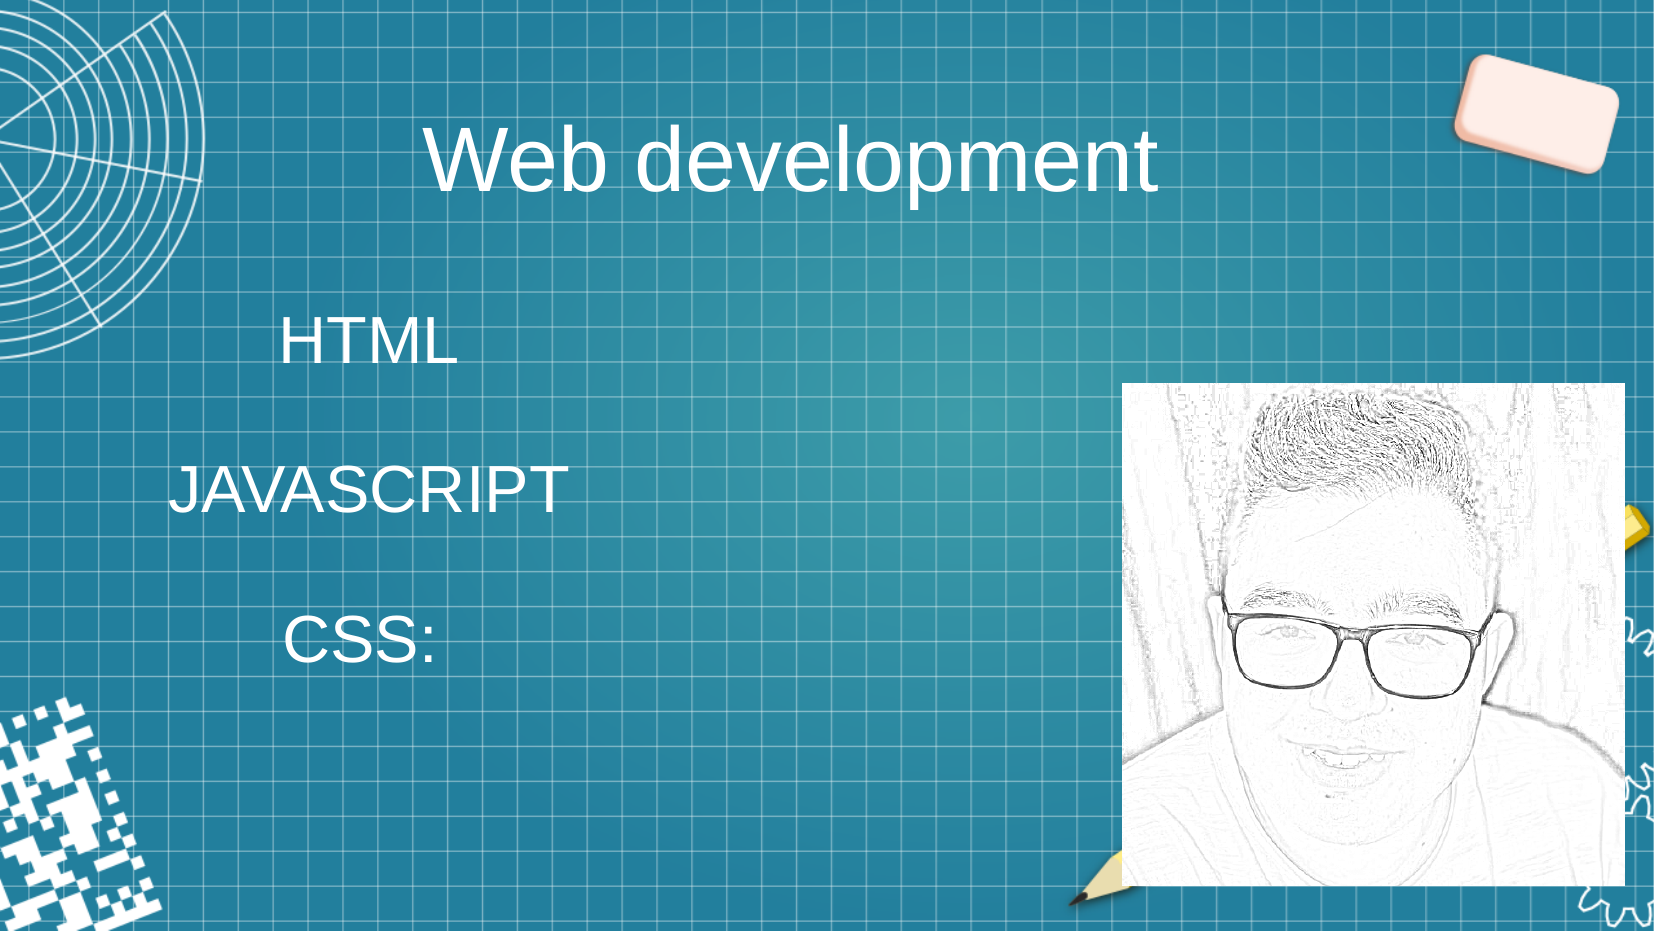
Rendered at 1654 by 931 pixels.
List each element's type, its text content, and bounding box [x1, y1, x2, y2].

picture [0, 0, 1654, 931]
text_box HTML JAVASCRIPT CSS: [0, 295, 798, 684]
title Web development [47, 53, 1536, 266]
